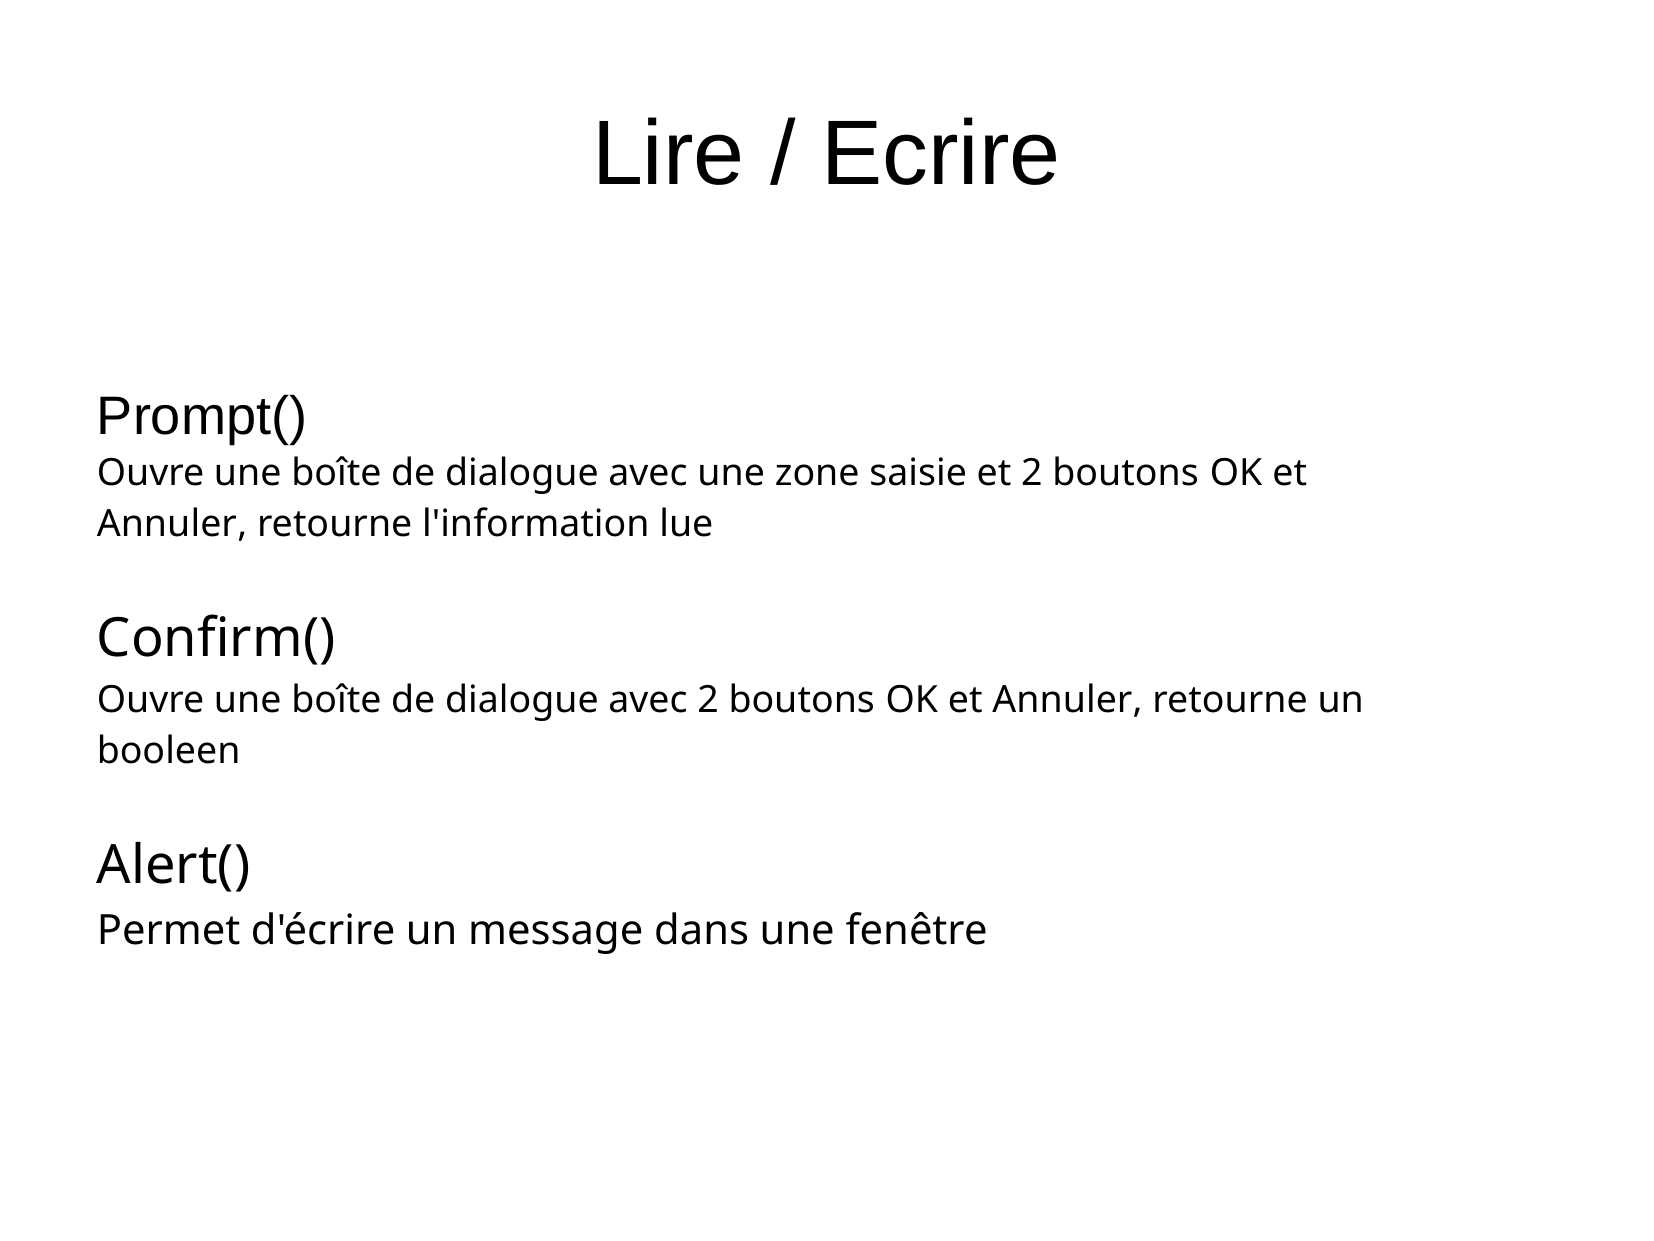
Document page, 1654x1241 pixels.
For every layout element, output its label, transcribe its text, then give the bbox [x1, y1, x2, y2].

text_box Prompt() Ouvre une boîte de dialogue avec une zone saisie et 2 boutons OK et Annuler, retourne l'information lue Confirm() Ouvre une boîte de dialogue avec 2 boutons OK et Annuler, retourne un booleen Alert() Permet d'écrire un message dans une fenêtre [82, 377, 1524, 889]
title Lire / Ecrire [82, 49, 1571, 257]
